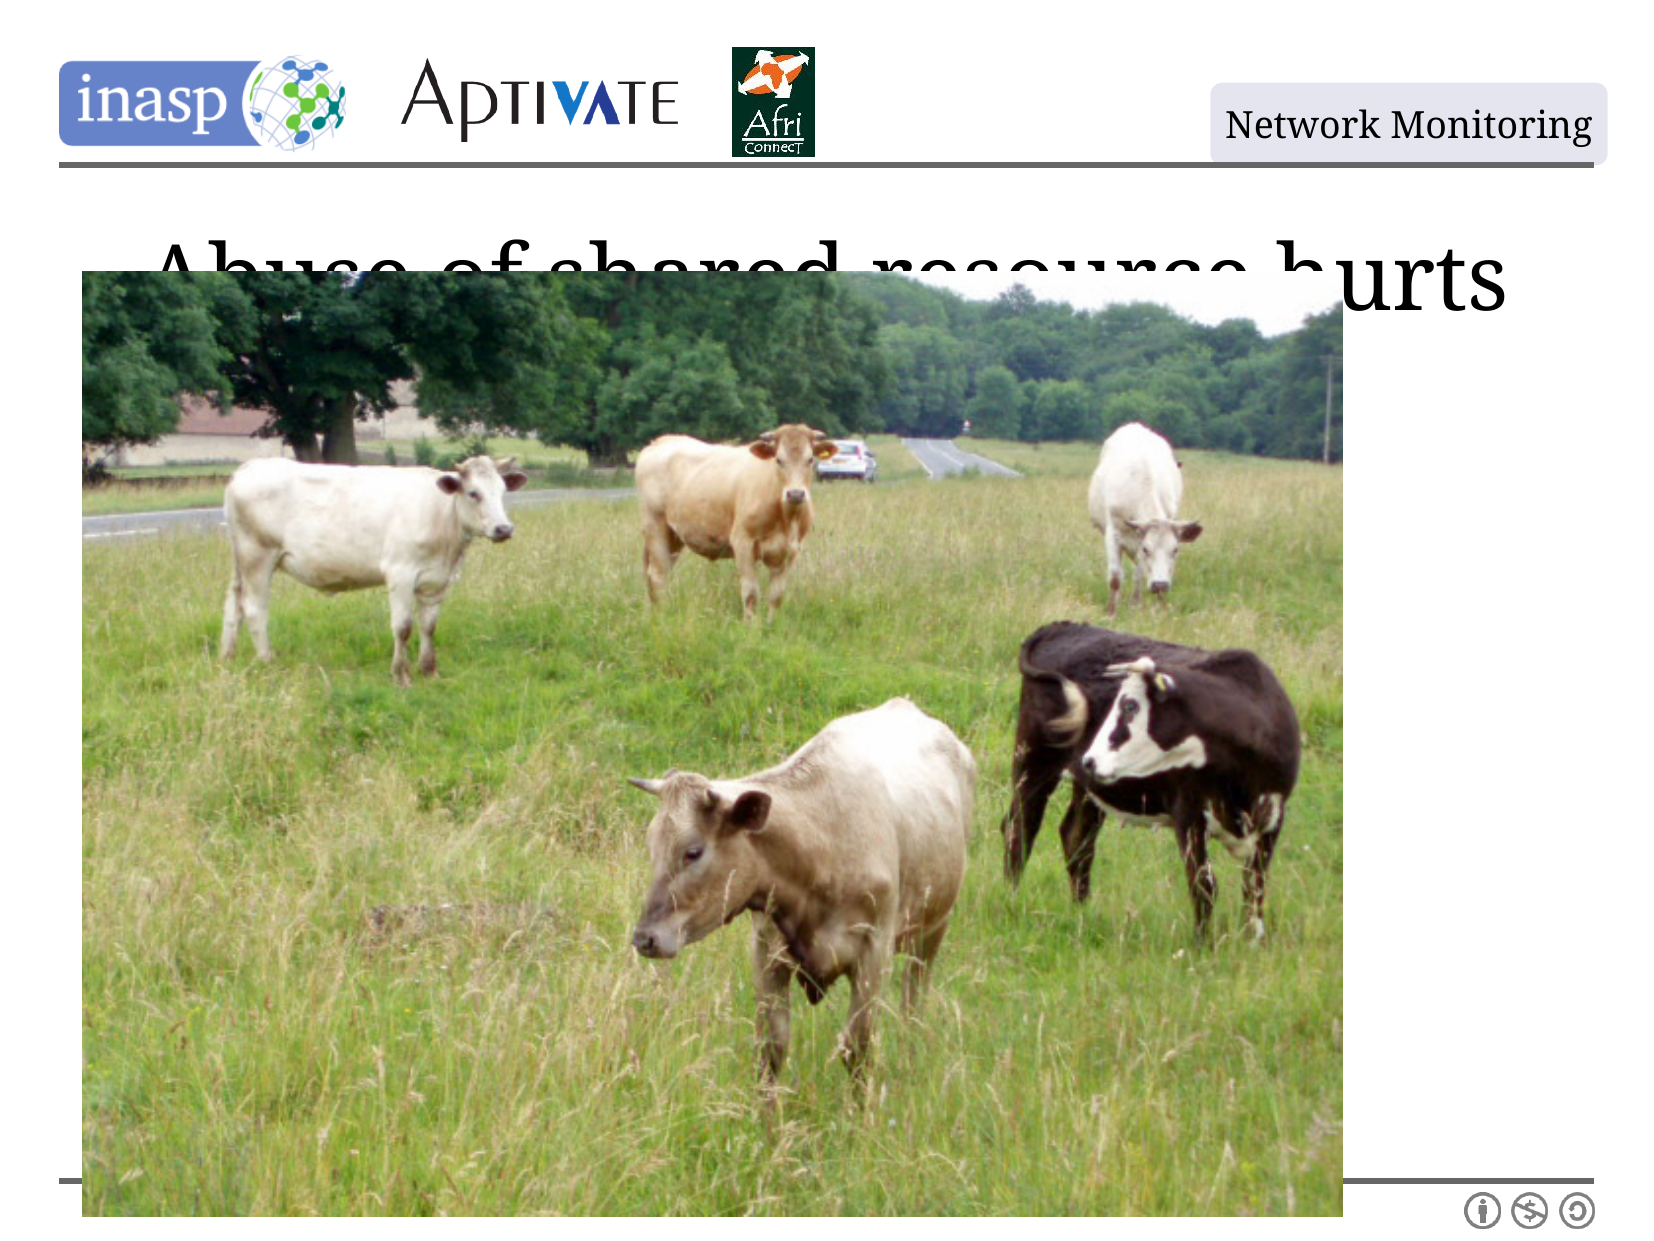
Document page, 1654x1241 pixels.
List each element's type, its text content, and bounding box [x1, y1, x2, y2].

picture [1511, 1192, 1548, 1229]
picture [1559, 1192, 1595, 1229]
picture [82, 271, 1343, 1217]
title Abuse of shared resource hurts others [59, 212, 1595, 343]
picture [732, 47, 815, 157]
picture [59, 47, 355, 160]
picture [401, 58, 678, 142]
picture [1464, 1192, 1501, 1229]
